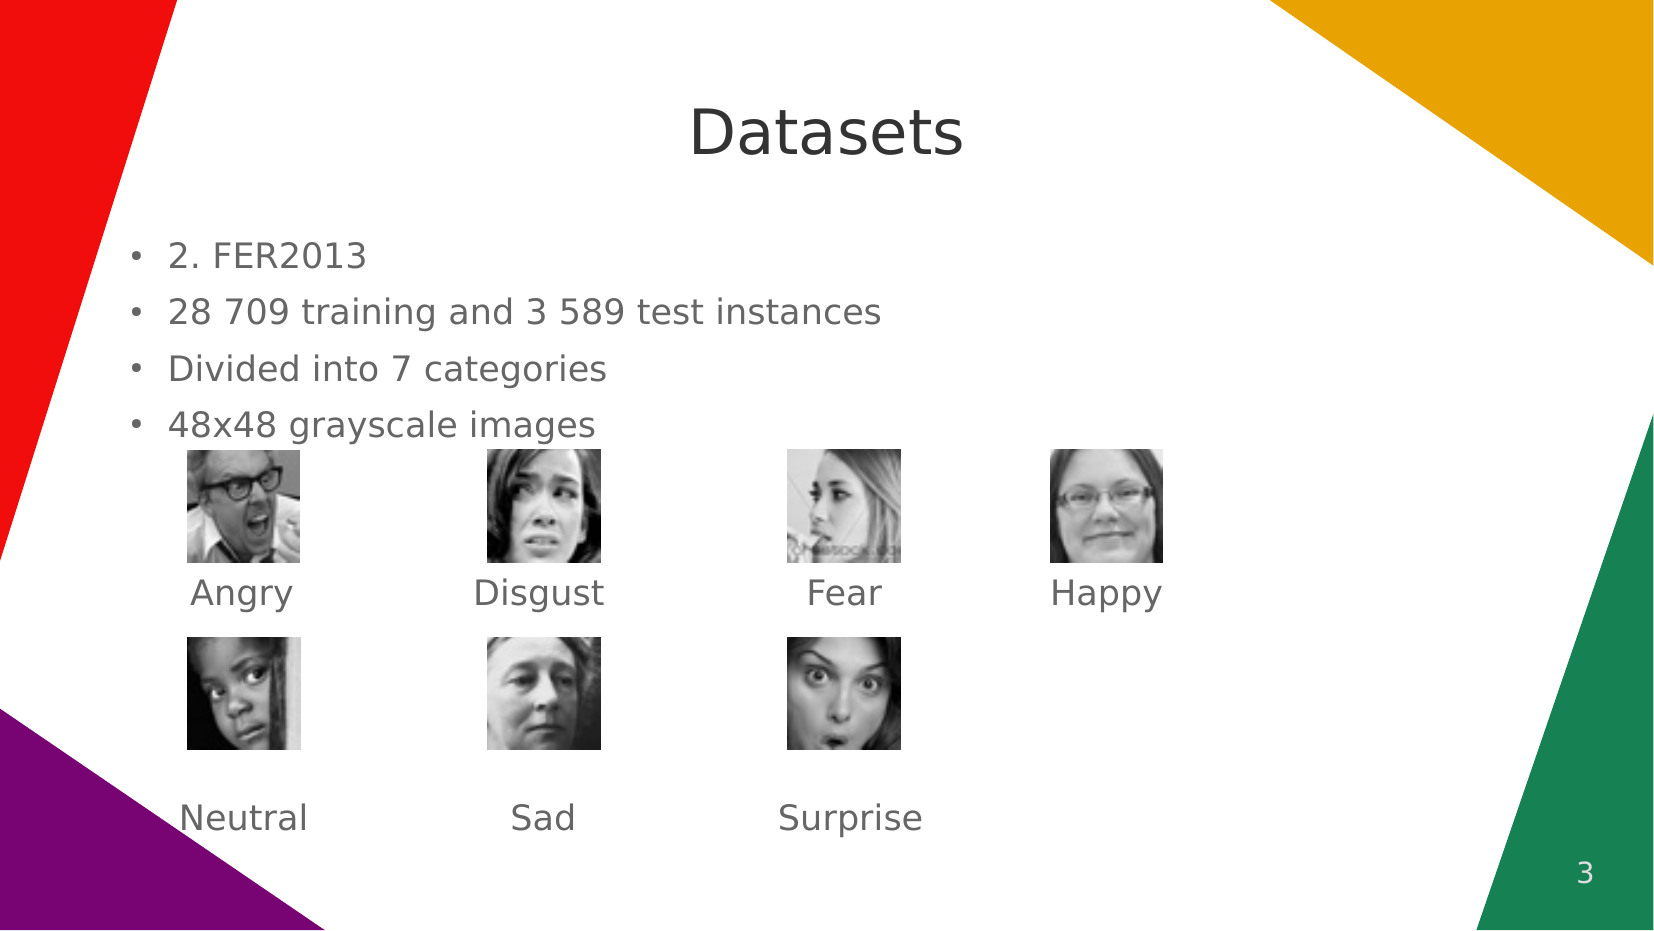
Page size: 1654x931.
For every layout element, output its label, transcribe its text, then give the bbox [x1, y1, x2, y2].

picture [187, 637, 301, 750]
picture [1050, 449, 1163, 563]
picture [487, 449, 601, 563]
title Datasets [118, 59, 1536, 207]
picture [787, 637, 901, 751]
picture [487, 637, 601, 751]
picture [787, 449, 901, 563]
list 2. FER2013 28 709 training and 3 589 test instances Divided into 7 categories 48x48 grayscale images Angry Disgust Fear Happy Neutral Sad Surprise [118, 236, 1536, 901]
picture [187, 450, 300, 563]
